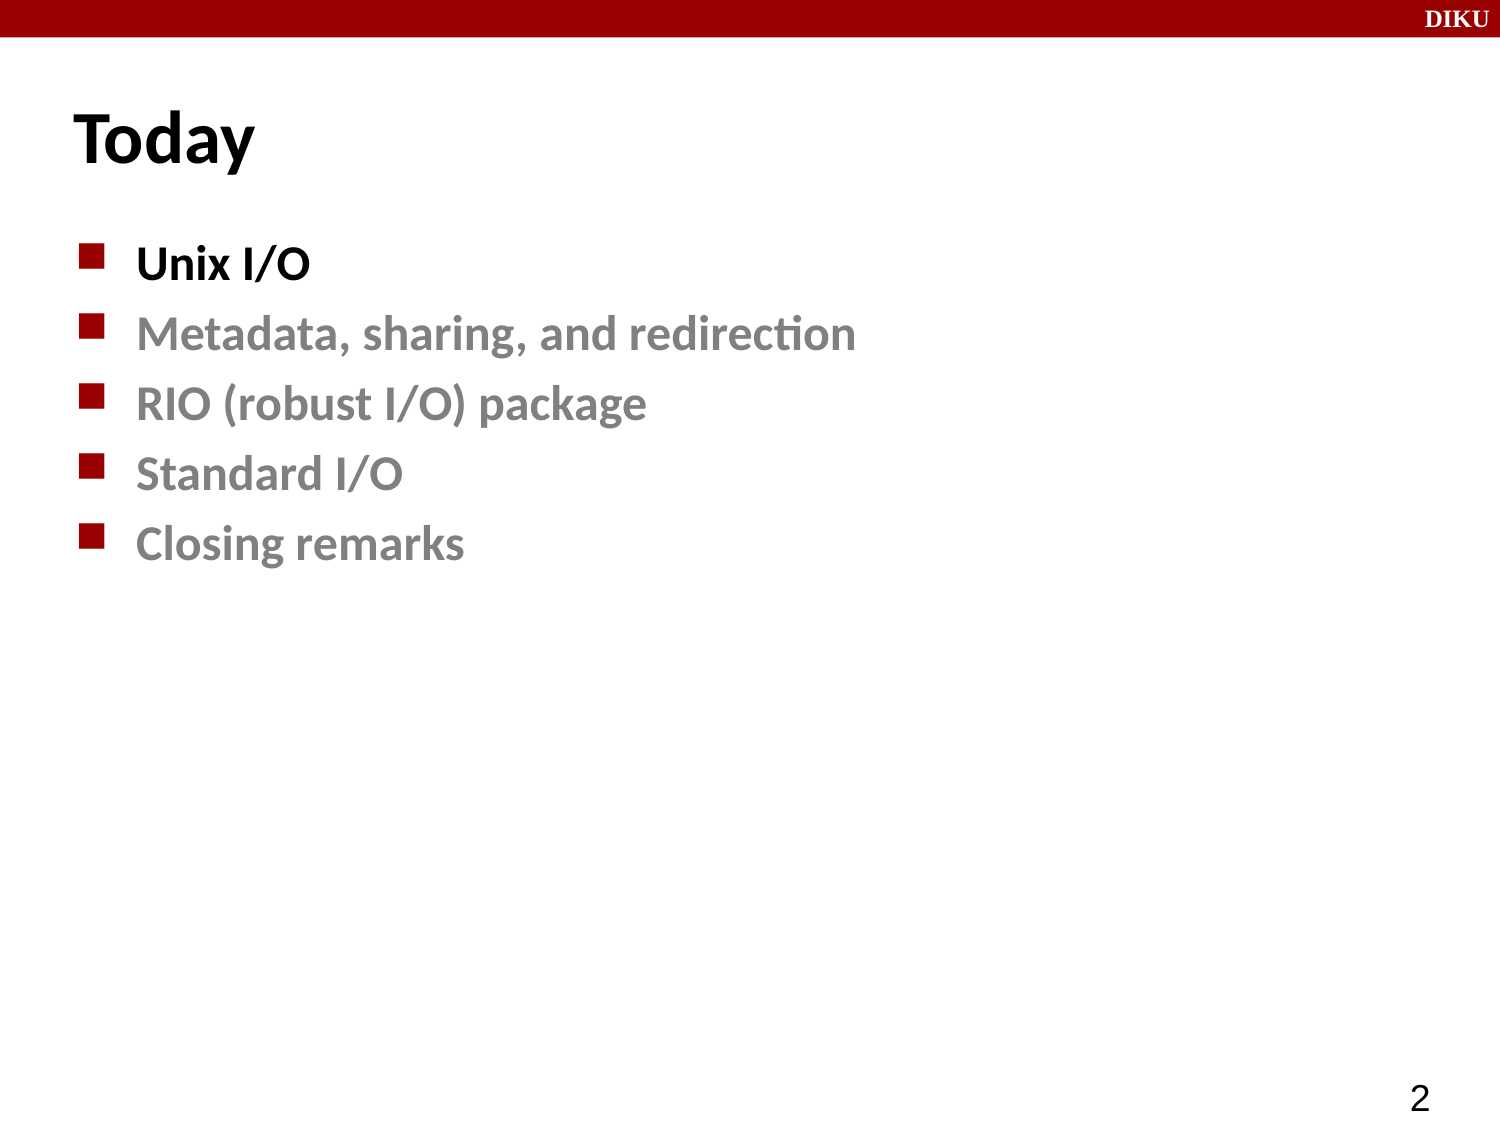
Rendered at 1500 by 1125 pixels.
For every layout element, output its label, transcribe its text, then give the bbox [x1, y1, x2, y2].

text_box Today [58, 71, 1304, 197]
text_box Unix I/O Metadata, sharing, and redirection RIO (robust I/O) package Standard I/O Closing remarks [65, 223, 1361, 1039]
